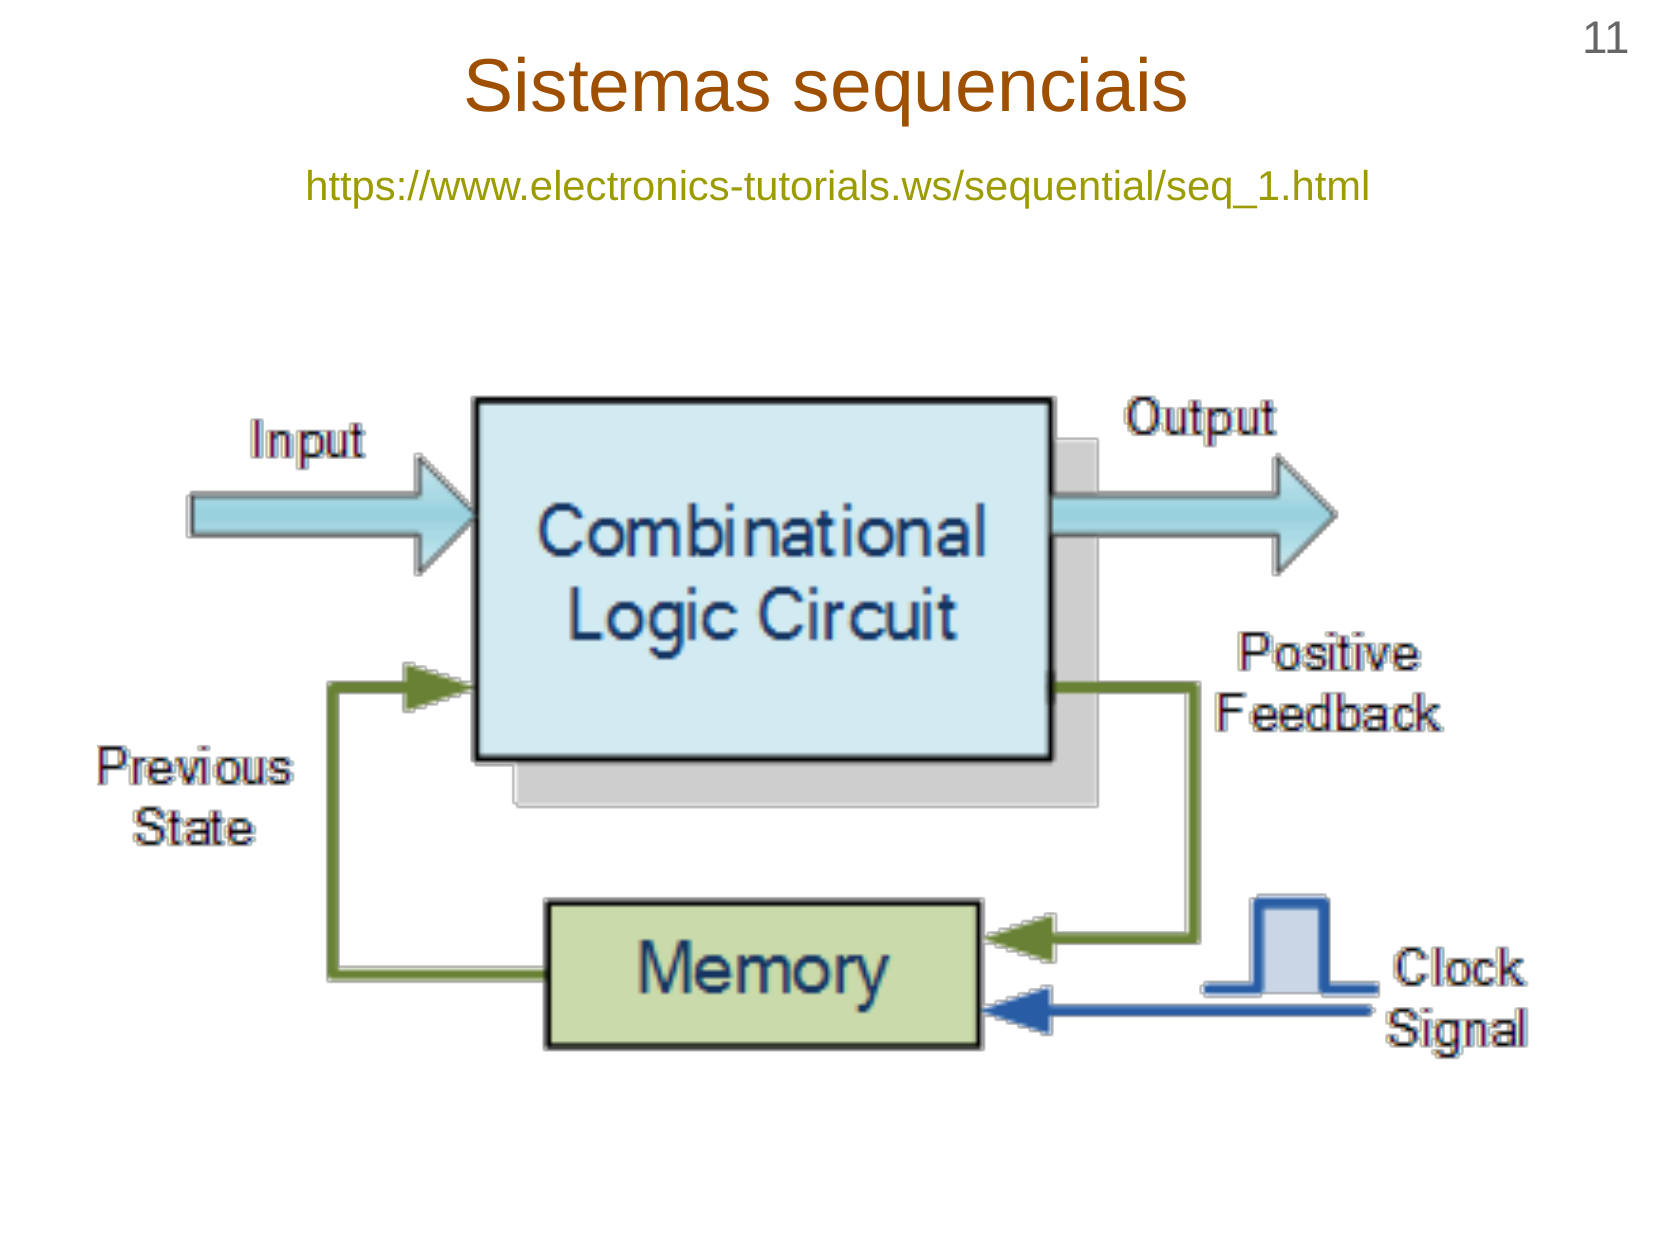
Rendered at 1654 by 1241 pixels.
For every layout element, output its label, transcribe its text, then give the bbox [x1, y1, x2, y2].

title Sistemas sequenciais [59, 29, 1595, 148]
picture [97, 383, 1536, 1063]
text_box https://www.electronics-tutorials.ws/sequential/seq_1.html [290, 155, 1386, 222]
